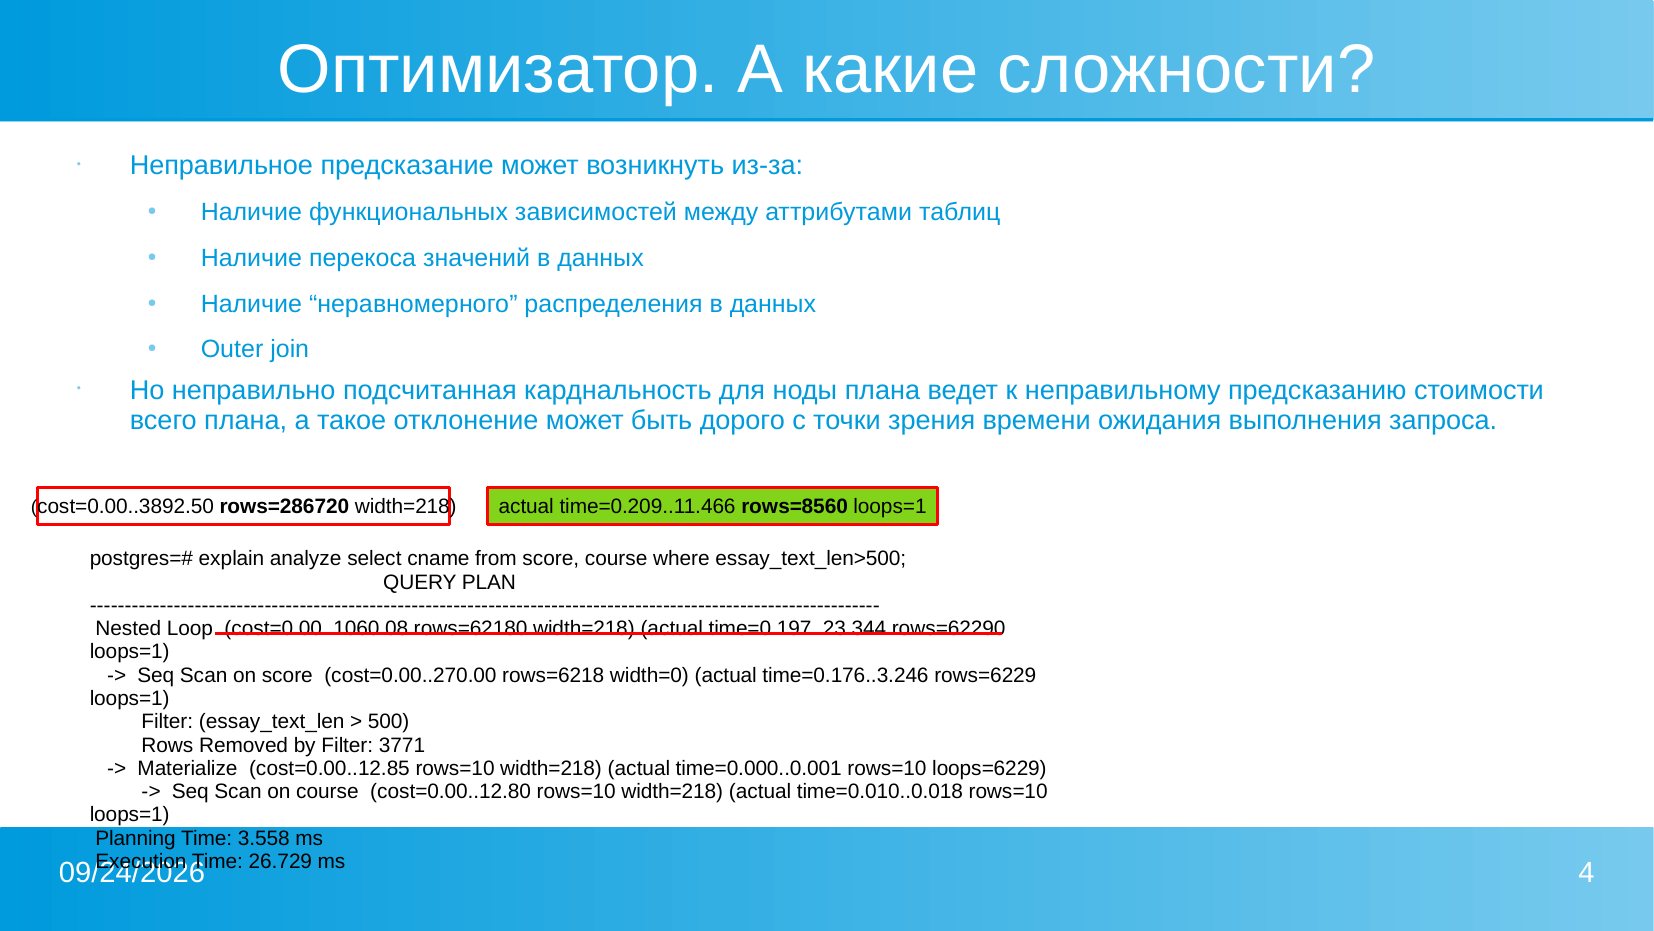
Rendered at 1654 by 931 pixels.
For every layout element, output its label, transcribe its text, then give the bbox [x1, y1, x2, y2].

text_box postgres=# explain analyze select cname from score, course where essay_text_len>500; QUERY PLAN ----------------------------------------------------------------------------------------------------------------- Nested Loop (cost=0.00..1060.08 rows=62180 width=218) (actual time=0.197..23.344 rows=62290 loops=1) -> Seq Scan on score (cost=0.00..270.00 rows=6218 width=0) (actual time=0.176..3.246 rows=6229 loops=1) Filter: (essay_text_len > 500) Rows Removed by Filter: 3771 -> Materialize (cost=0.00..12.85 rows=10 width=218) (actual time=0.000..0.001 rows=10 loops=6229) -> Seq Scan on course (cost=0.00..12.80 rows=10 width=218) (actual time=0.010..0.018 rows=10 loops=1) Planning Time: 3.558 ms Execution Time: 26.729 ms [75, 539, 1065, 826]
text_box (cost=0.00..3892.50 rows=286720 width=218) [37, 487, 450, 525]
list Неправильное предсказание может возникнуть из-за: Наличие функциональных зависимостей между аттрибутами таблиц Наличие перекоса значений в данных Наличие “неравномерного” распределения в данных Outer join Но неправильно подсчитанная карднальность для ноды плана ведет к неправильному предсказанию стоимости всего плана, а такое отклонение может быть дорого с точки зрения времени ожидания выполнения запроса. [59, 150, 1595, 741]
title Оптимизатор. А какие сложности? [59, 29, 1595, 108]
text_box actual time=0.209..11.466 rows=8560 loops=1 [487, 487, 938, 525]
